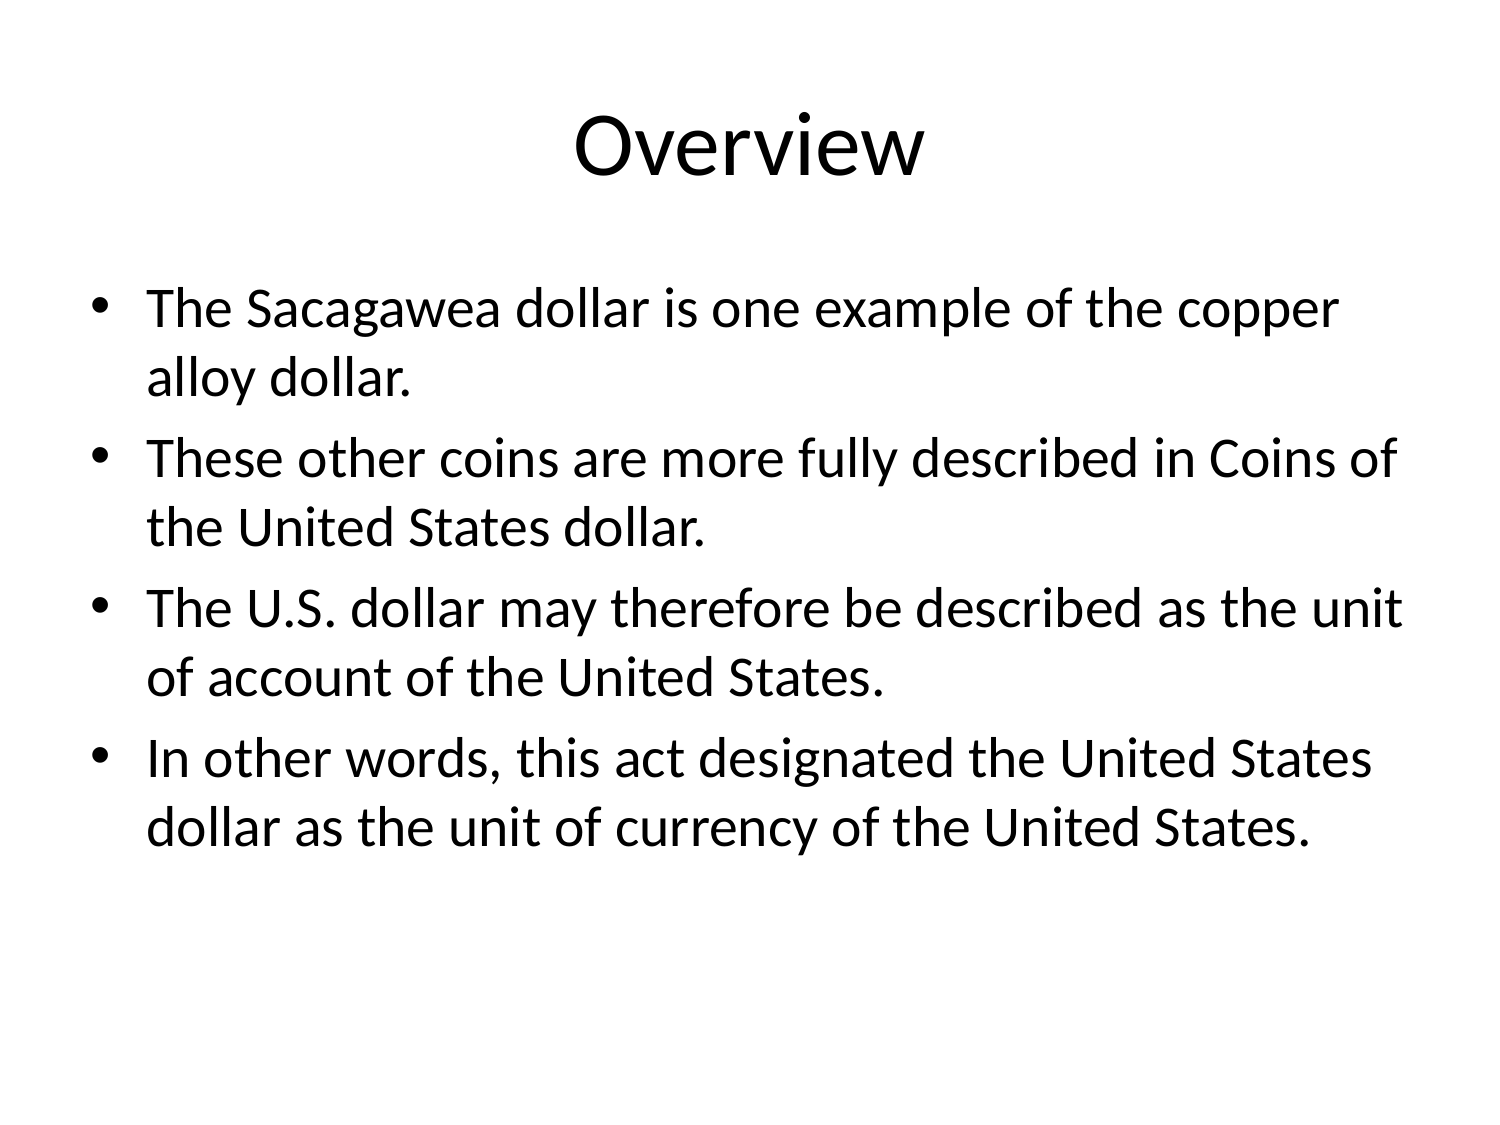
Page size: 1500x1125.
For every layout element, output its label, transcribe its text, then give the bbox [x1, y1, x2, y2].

title Overview [75, 45, 1425, 233]
list The Sacagawea dollar is one example of the copper alloy dollar. These other coins are more fully described in Coins of the United States dollar. The U.S. dollar may therefore be described as the unit of account of the United States. In other words, this act designated the United States dollar as the unit of currency of the United States. [75, 262, 1425, 1005]
